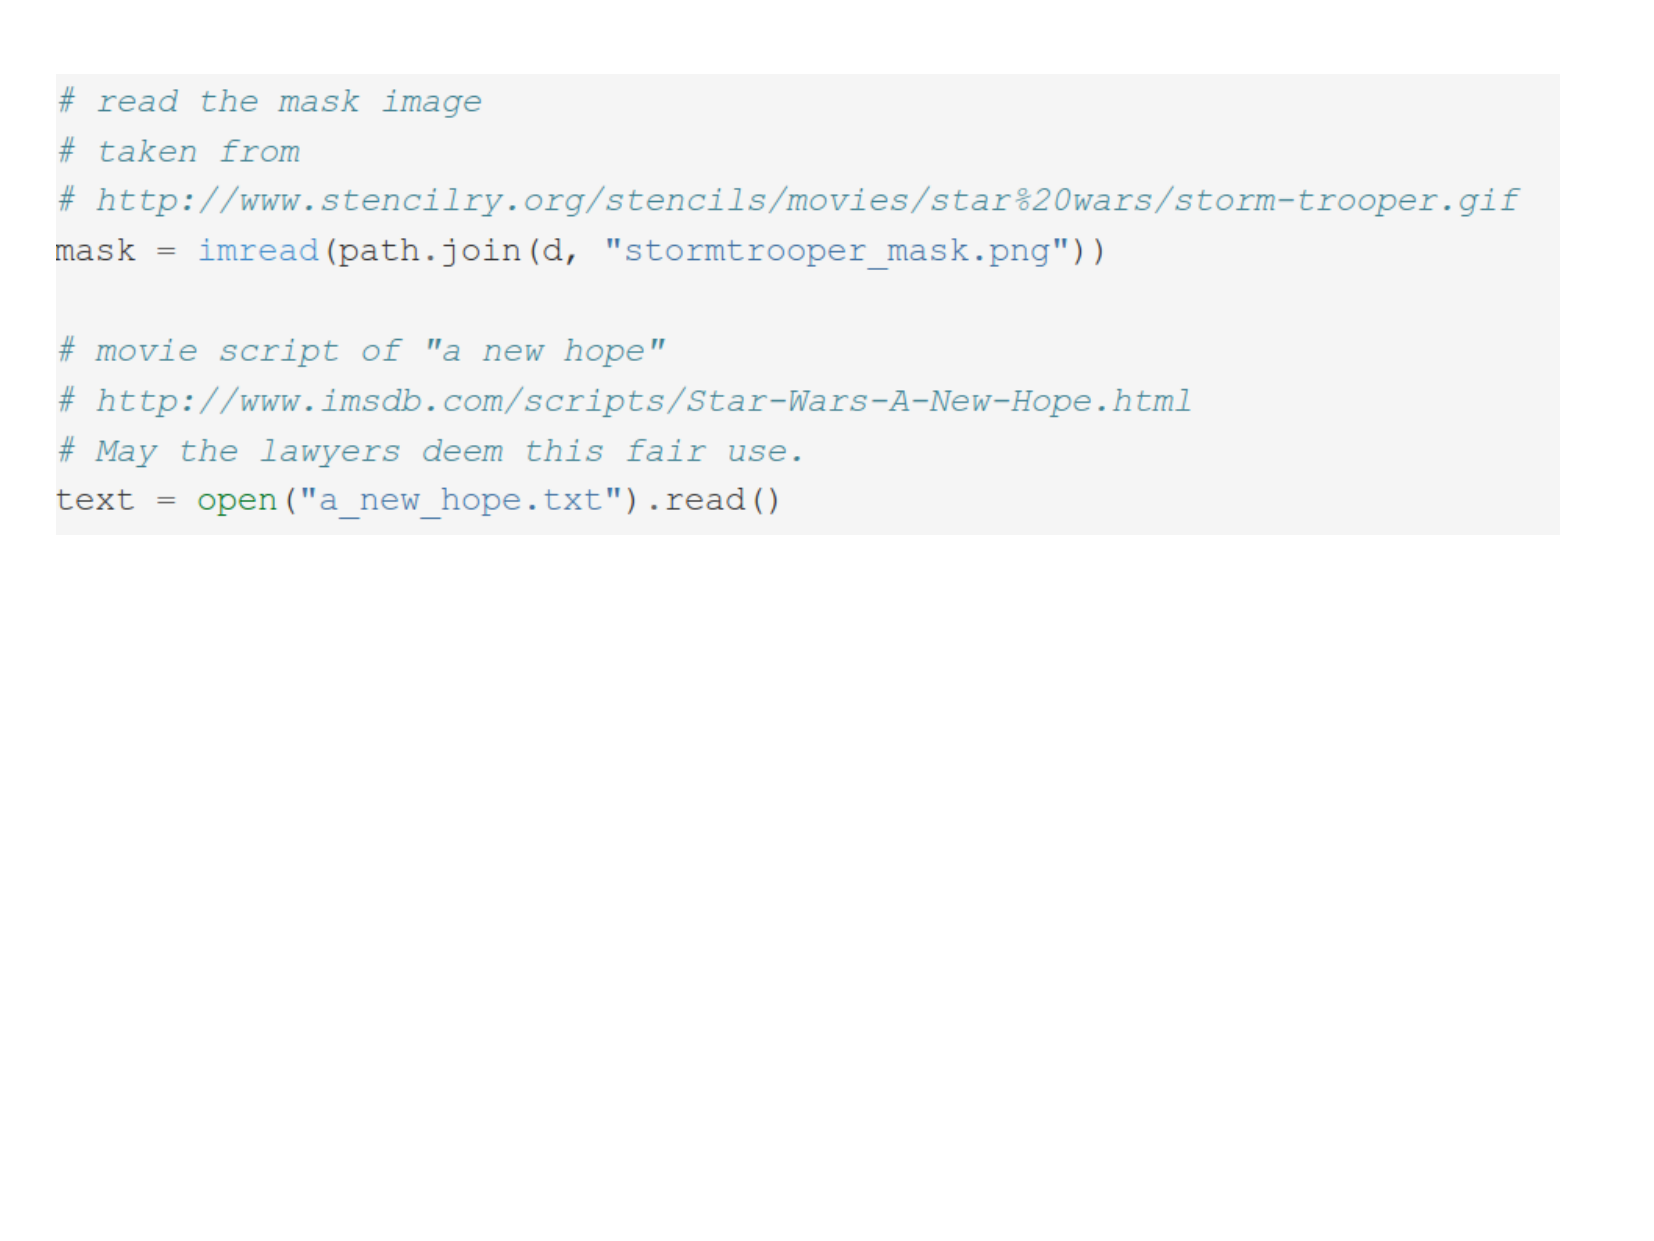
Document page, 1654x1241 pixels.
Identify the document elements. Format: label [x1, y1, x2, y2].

picture [56, 74, 1560, 535]
